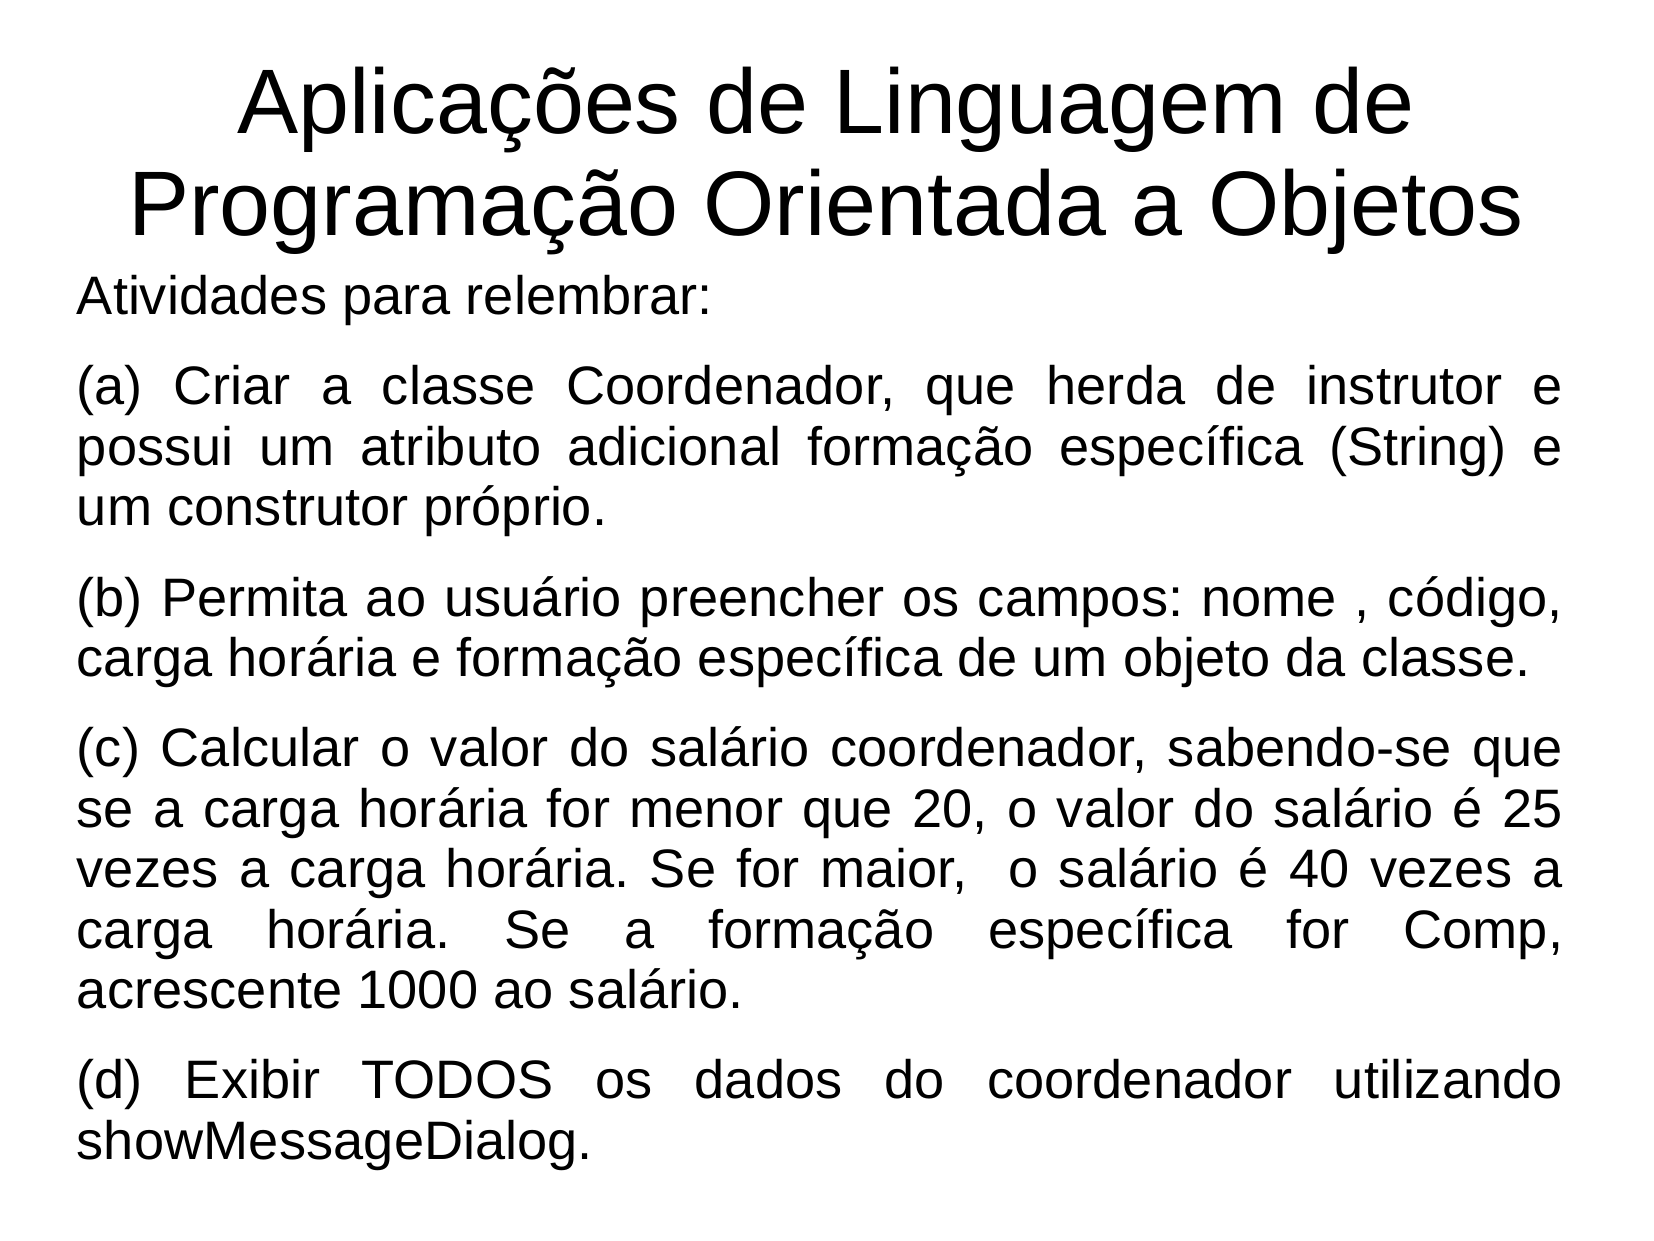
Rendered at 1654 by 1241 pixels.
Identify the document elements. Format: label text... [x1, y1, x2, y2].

title Aplicações de Linguagem de Programação Orientada a Objetos [82, 49, 1571, 257]
list Atividades para relembrar: (a) Criar a classe Coordenador, que herda de instrutor e possui um atributo adicional formação específica (String) e um construtor próprio. (b) Permita ao usuário preencher os campos: nome , código, carga horária e formação específica de um objeto da classe. (c) Calcular o valor do salário coordenador, sabendo-se que se a carga horária for menor que 20, o valor do salário é 25 vezes a carga horária. Se for maior, o salário é 40 vezes a carga horária. Se a formação específica for Comp, acrescente 1000 ao salário. (d) Exibir TODOS os dados do coordenador utilizando showMessageDialog. [76, 265, 1566, 1241]
